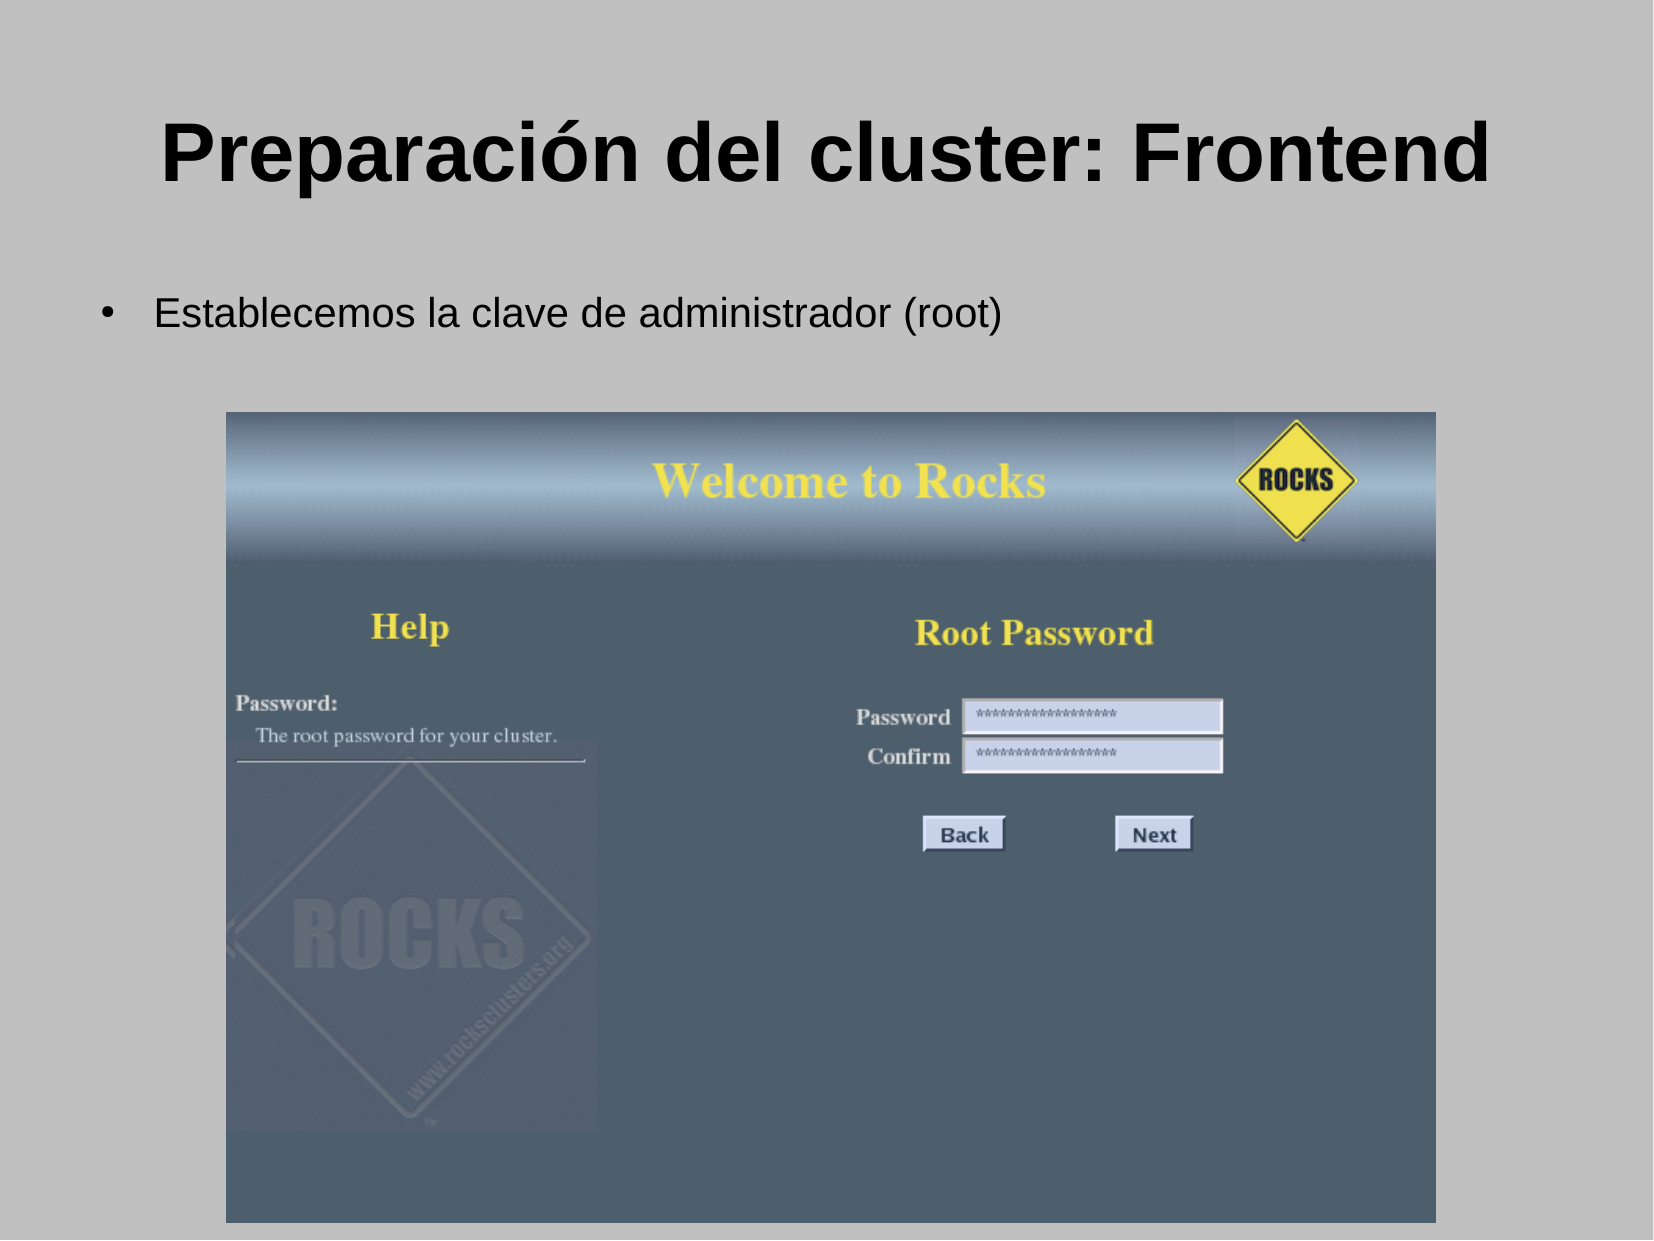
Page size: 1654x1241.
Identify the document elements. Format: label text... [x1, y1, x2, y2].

title Preparación del cluster: Frontend [82, 49, 1571, 257]
picture [226, 412, 1436, 1223]
list Establecemos la clave de administrador (root) [82, 290, 1571, 1010]
